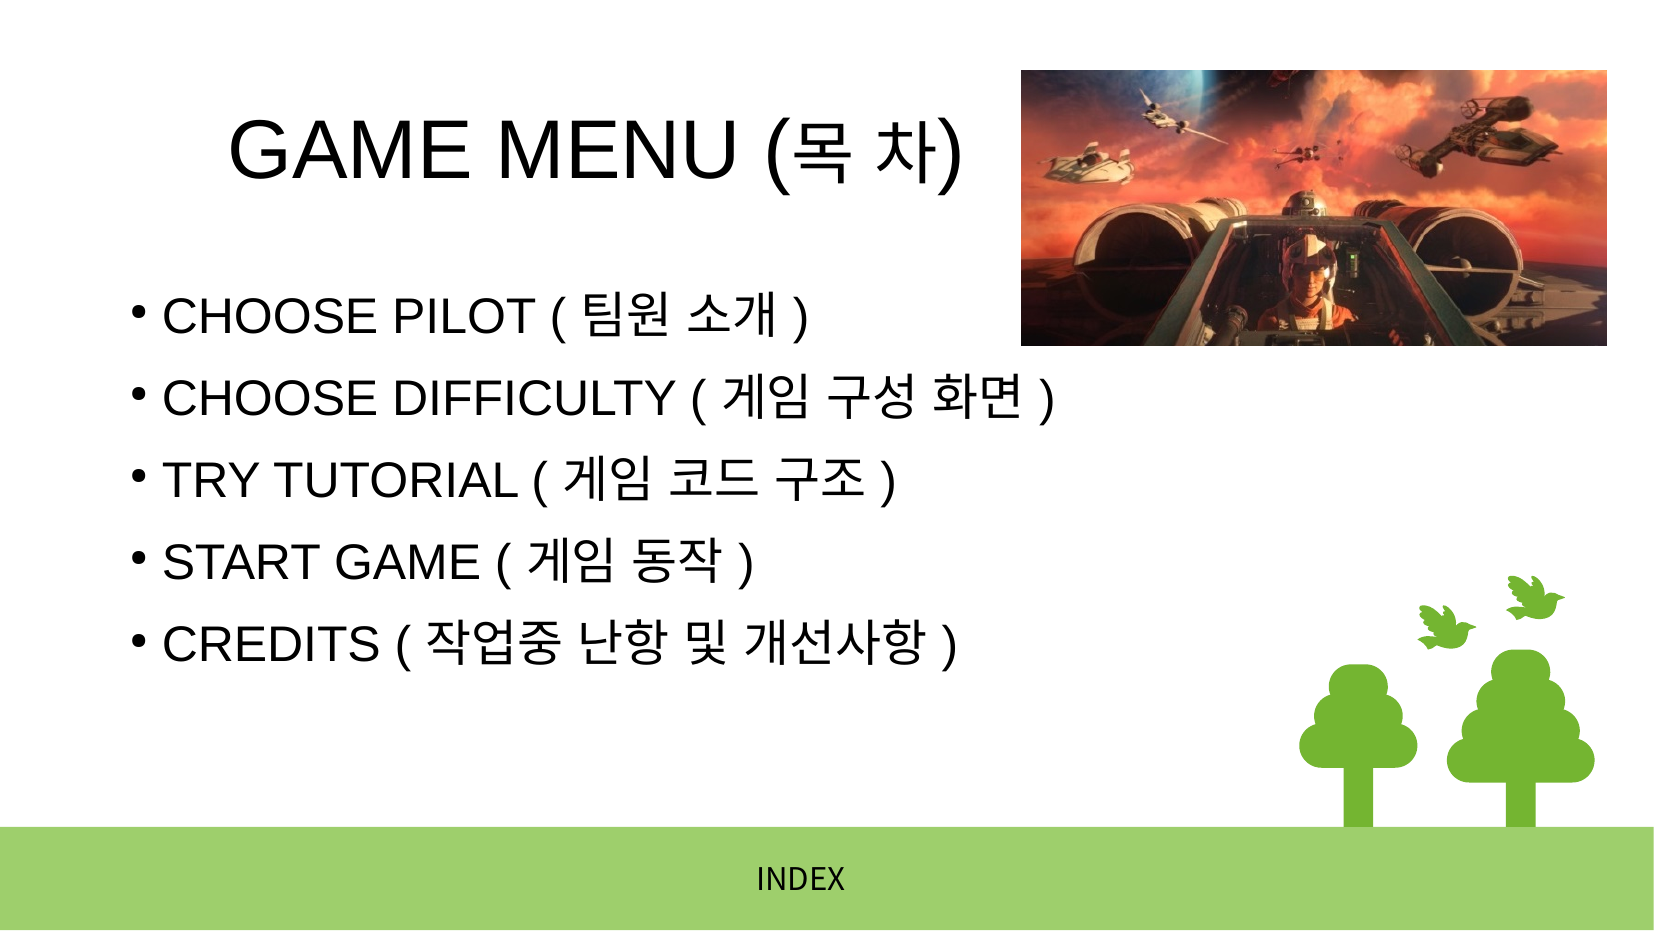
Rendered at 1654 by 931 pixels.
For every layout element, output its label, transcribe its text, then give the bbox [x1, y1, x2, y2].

list CHOOSE PILOT ( 팀원 소개 ) CHOOSE DIFFICULTY ( 게임 구성 화면 ) TRY TUTORIAL ( 게임 코드 구조 ) START GAME ( 게임 동작 ) CREDITS ( 작업중 난항 및 개선사항 ) [129, 283, 1282, 815]
picture [1021, 70, 1607, 346]
text_box INDEX [538, 845, 1063, 910]
title GAME MENU (목 차) [35, 70, 1021, 219]
